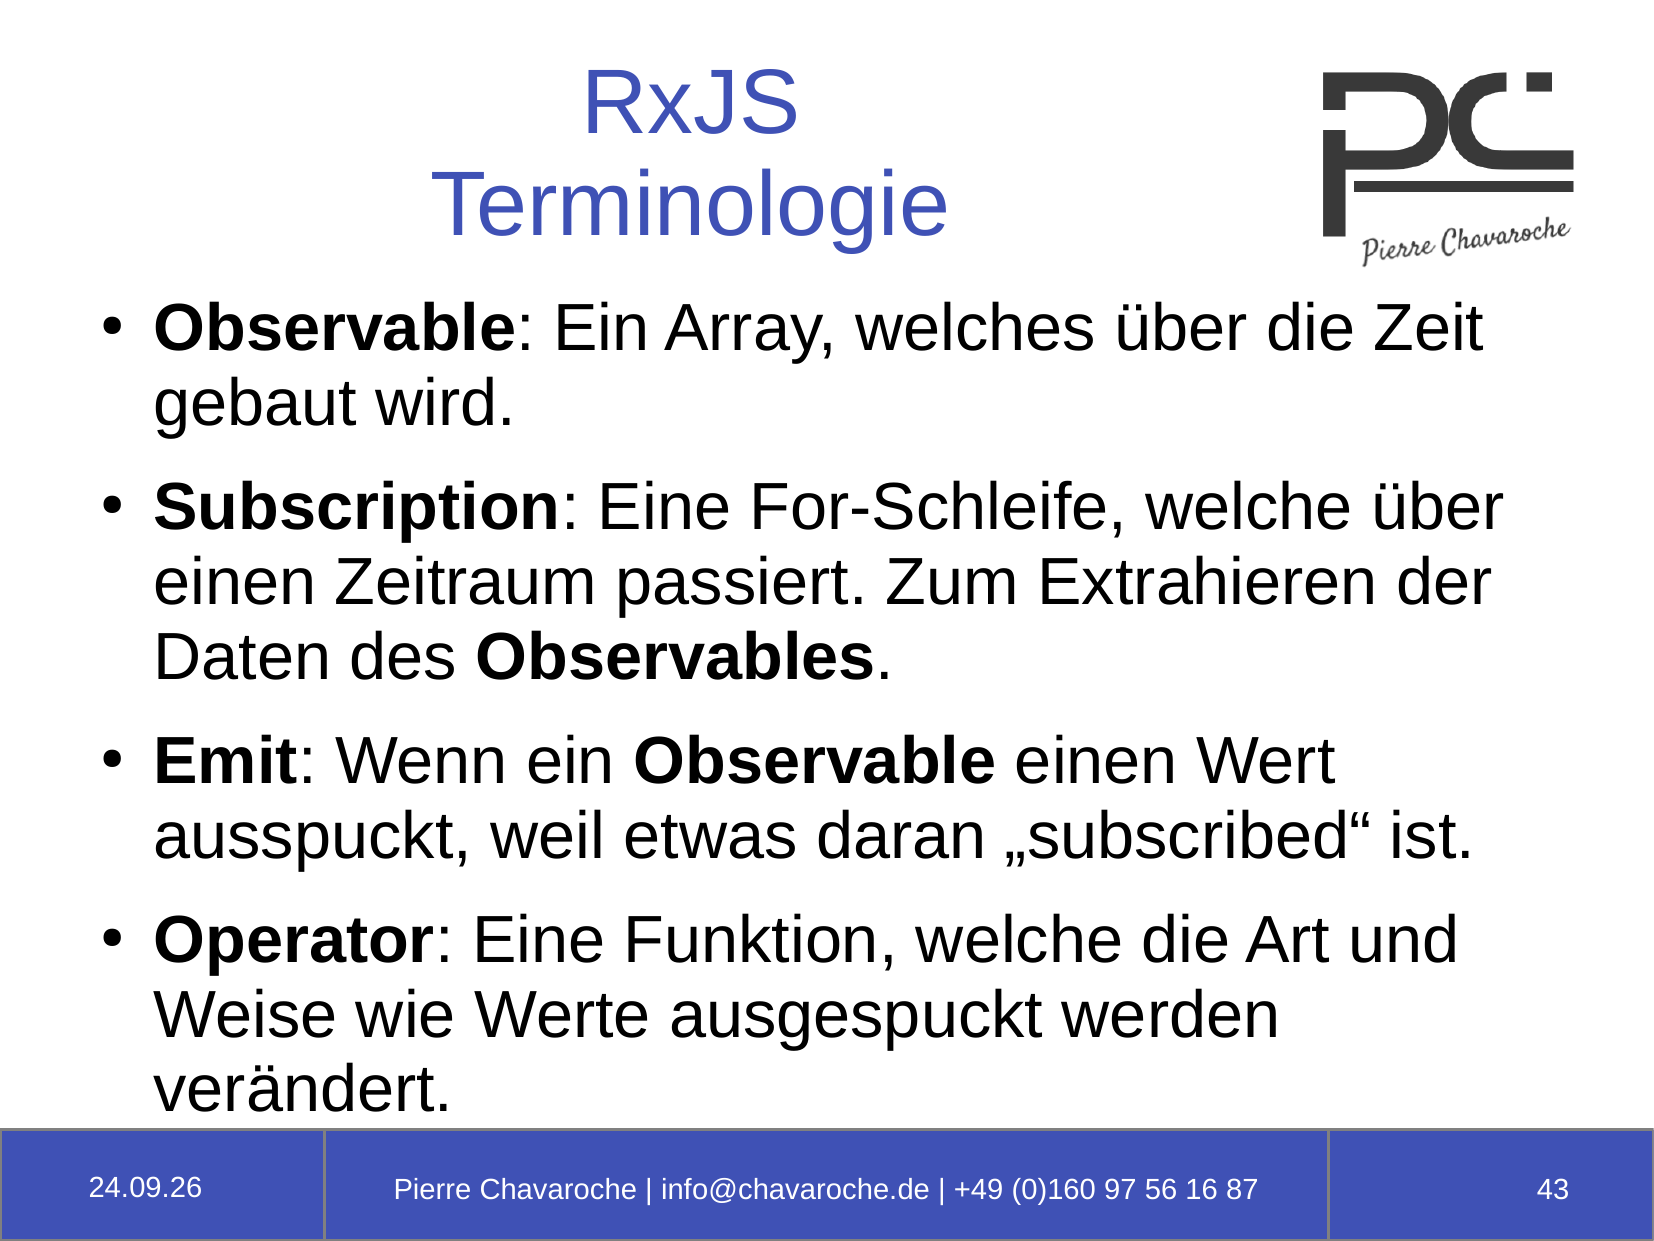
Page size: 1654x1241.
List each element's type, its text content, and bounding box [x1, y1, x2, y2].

title RxJS Terminologie [82, 49, 1300, 257]
list Observable: Ein Array, welches über die Zeit gebaut wird. Subscription: Eine For-Schleife, welche über einen Zeitraum passiert. Zum Extrahieren der Daten des Observables. Emit: Wenn ein Observable einen Wert ausspuckt, weil etwas daran „subscribed“ ist. Operator: Eine Funktion, welche die Art und Weise wie Werte ausgespuckt werden verändert. [82, 290, 1571, 1127]
picture [1307, 29, 1589, 311]
